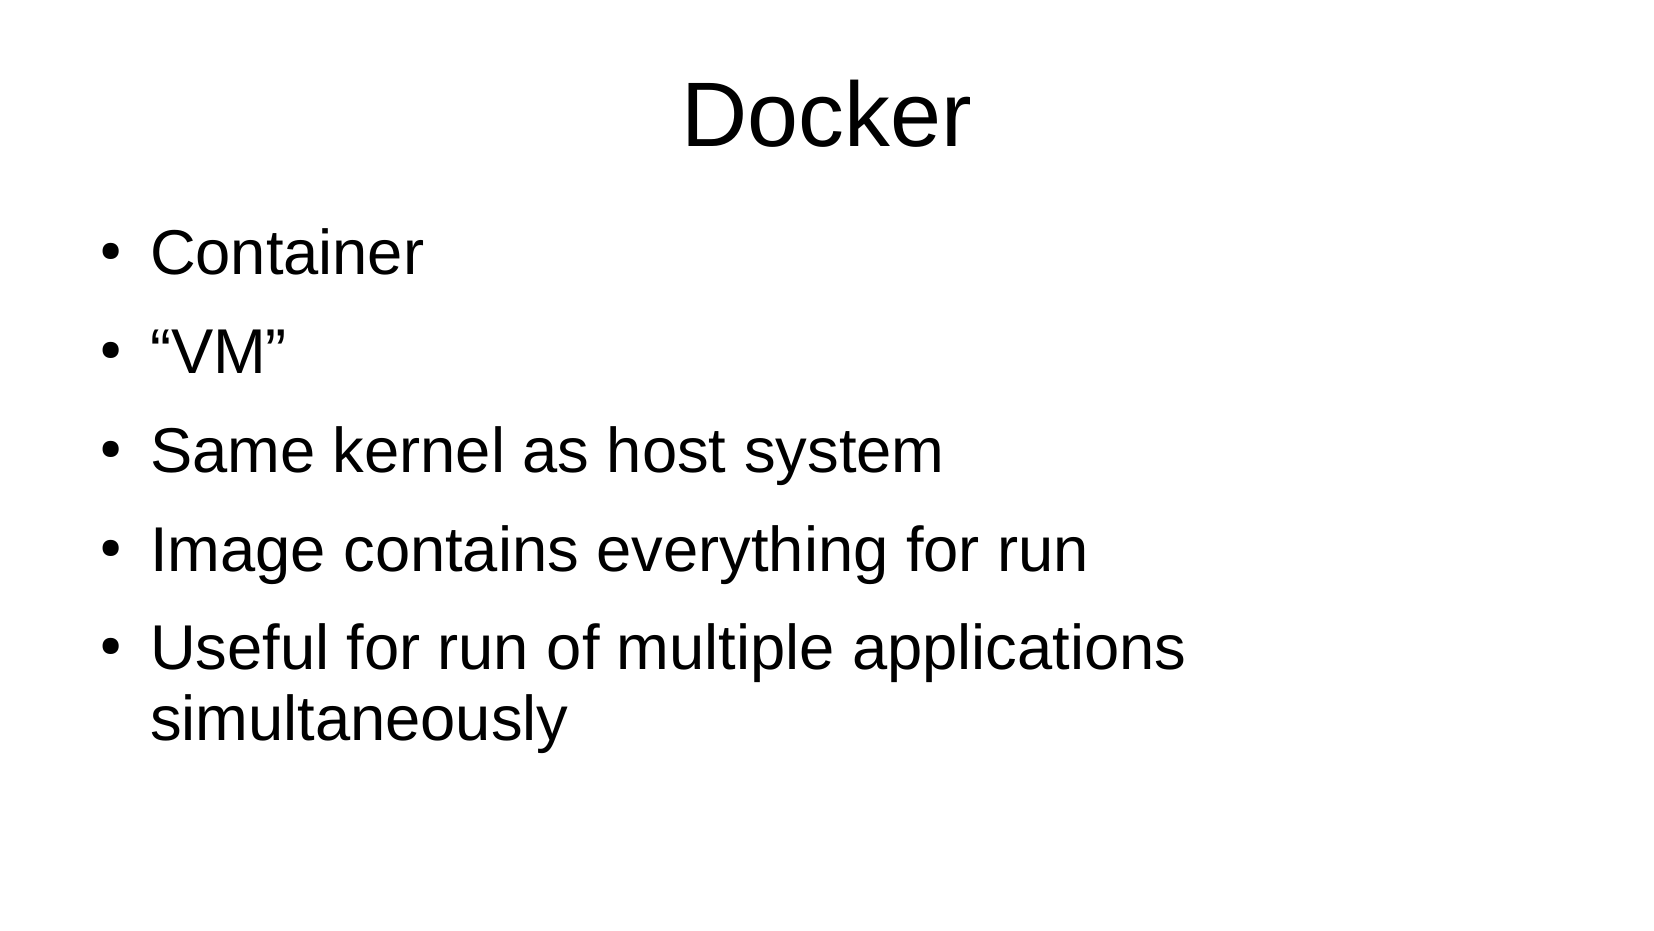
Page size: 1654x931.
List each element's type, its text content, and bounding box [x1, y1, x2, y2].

list Container “VM” Same kernel as host system Image contains everything for run Useful for run of multiple applications simultaneously [82, 217, 1571, 758]
title Docker [82, 37, 1571, 193]
